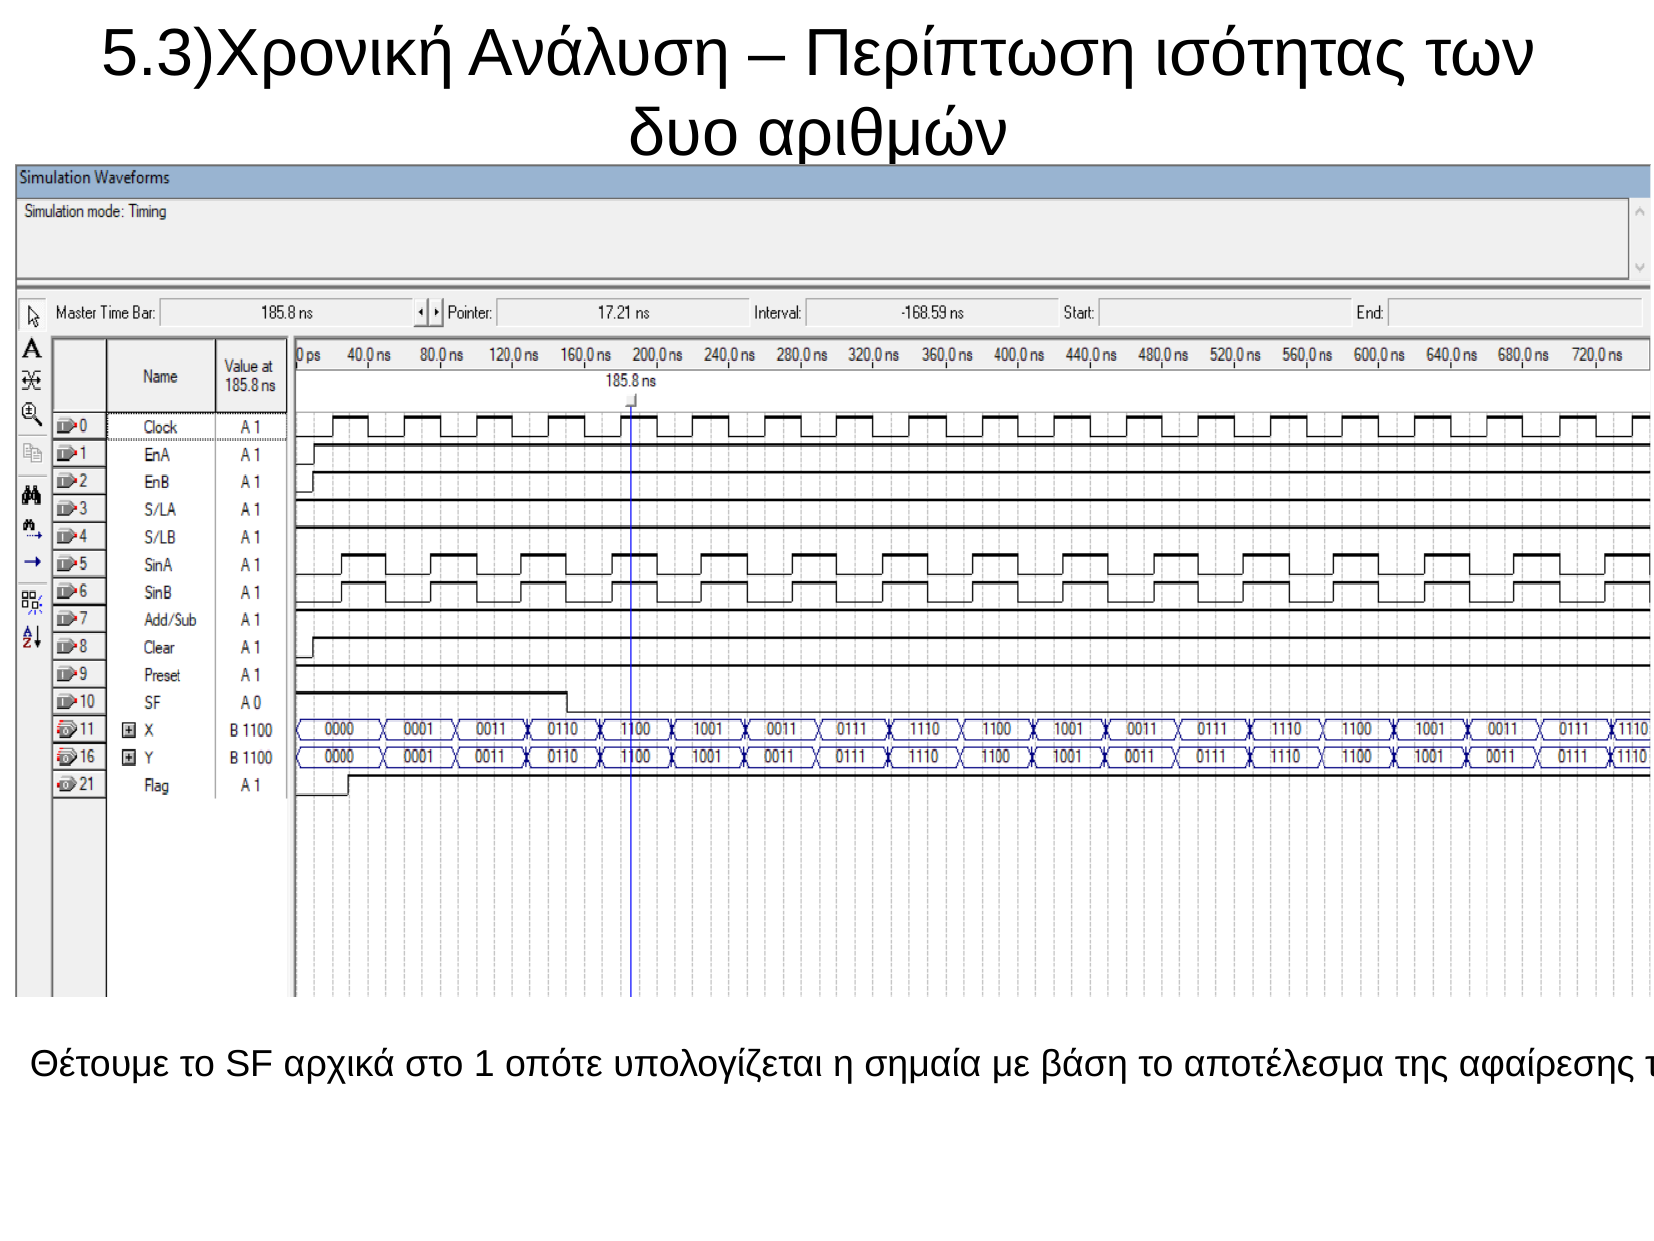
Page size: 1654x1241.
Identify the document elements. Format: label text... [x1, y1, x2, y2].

picture [15, 165, 1651, 997]
title 5.3)Χρονική Ανάλυση – Περίπτωση ισότητας των δυο αριθμών [75, 0, 1564, 164]
text_box Θέτουμε το SF αρχικά στο 1 οπότε υπολογίζεται η σημαία με βάση το αποτέλεσμα της αφαίρεσης το οποίο είναι προφανως σε κάθε περίπτωση μηδέν.Μετά απο κάποιο χρονικό διάστημα θέτουμε το σήμα SF στο μηδέν οπότε και διατηρείται η σημαία στο 1. [15, 1035, 1621, 1176]
